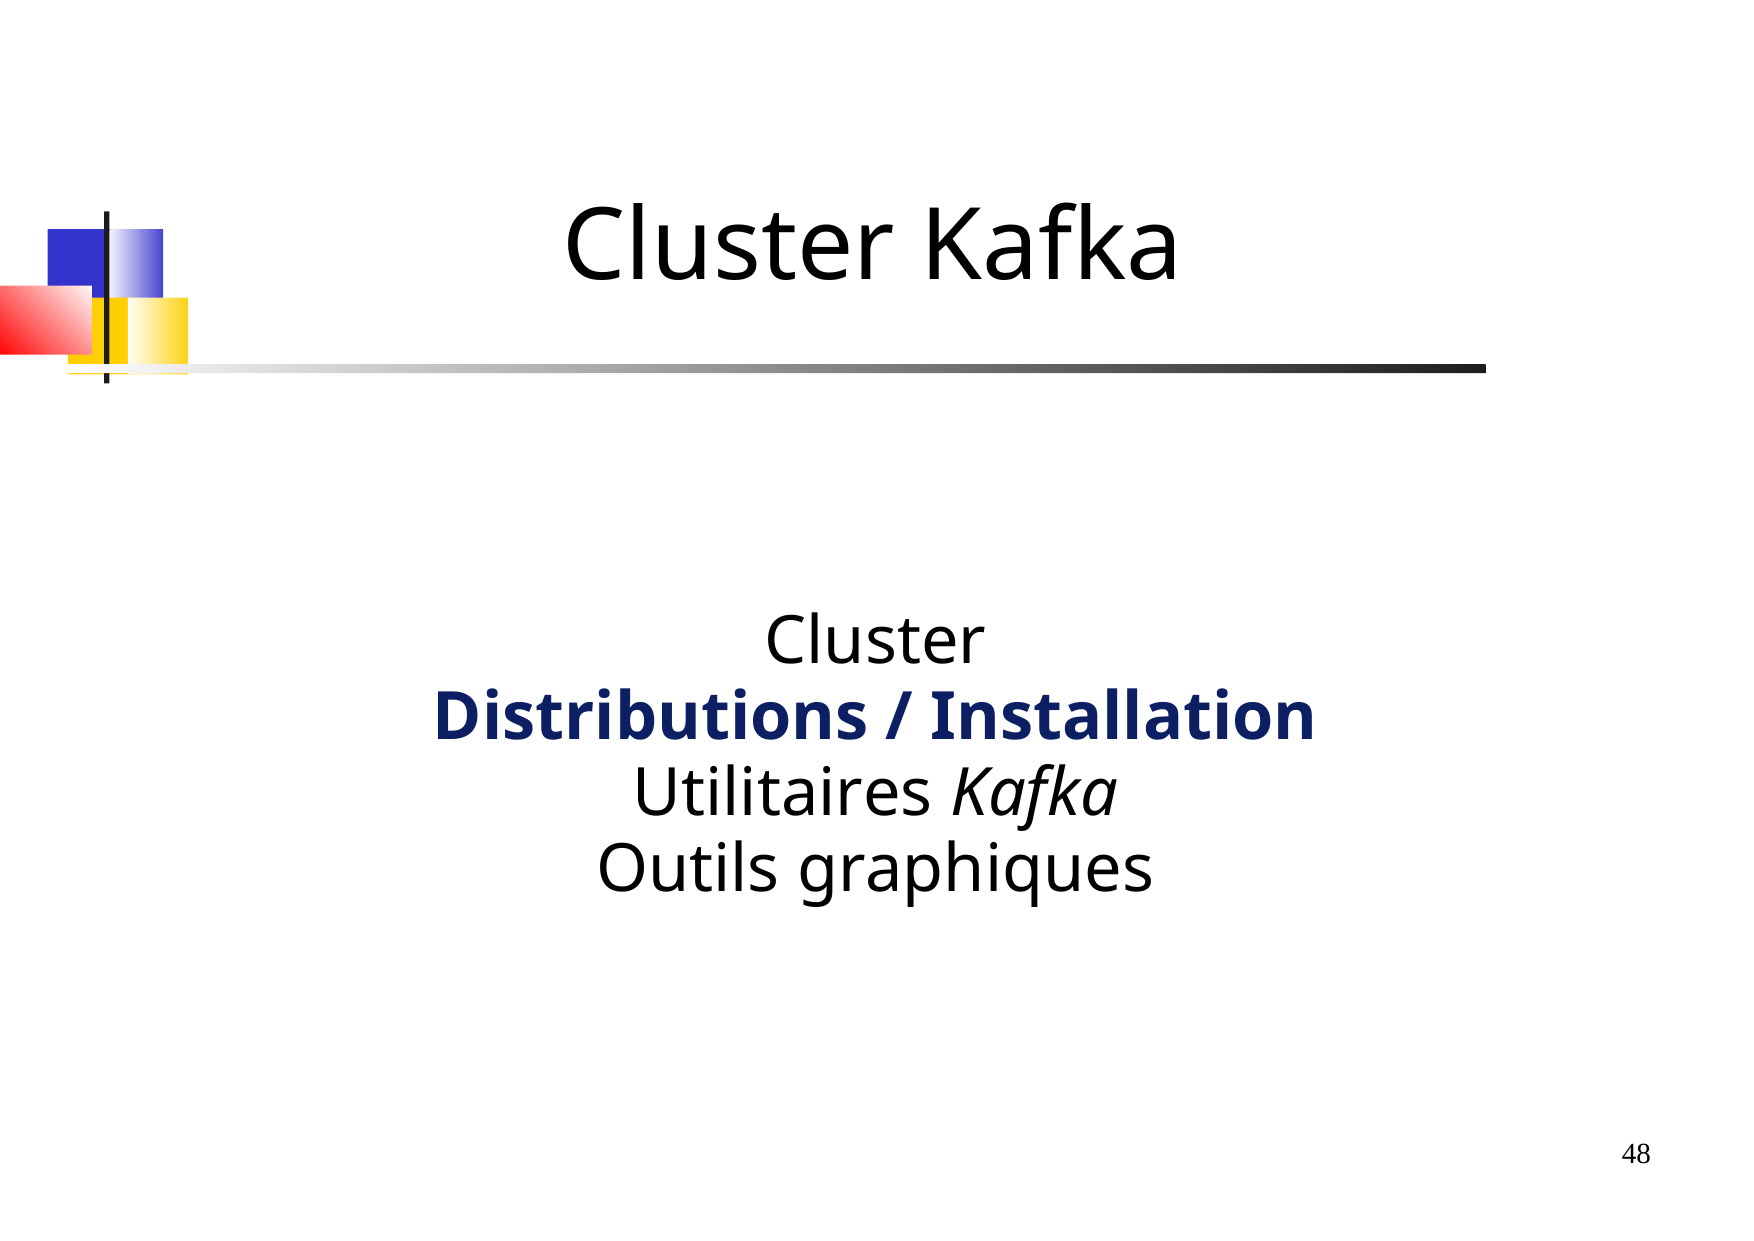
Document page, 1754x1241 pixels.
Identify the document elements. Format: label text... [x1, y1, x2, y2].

title Cluster Kafka [179, 139, 1567, 351]
subtitle Cluster Distributions / Installation Utilitaires Kafka Outils graphiques [179, 371, 1567, 1091]
